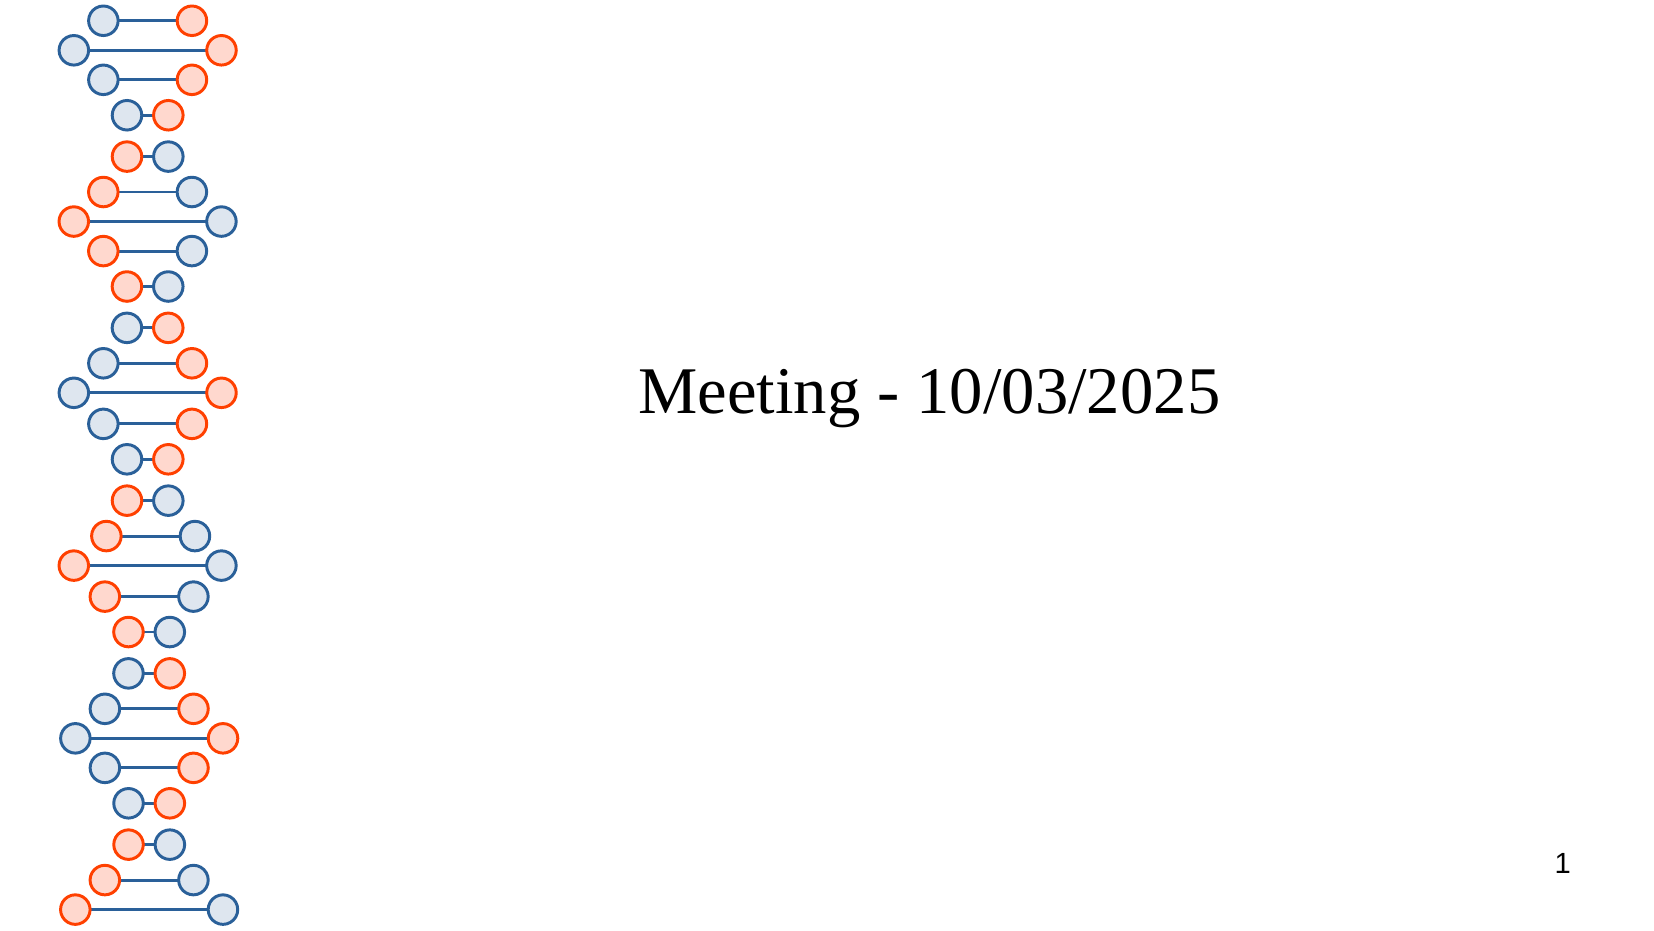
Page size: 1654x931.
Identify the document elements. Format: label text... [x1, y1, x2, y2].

subtitle Meeting - 10/03/2025 [265, 35, 1595, 748]
